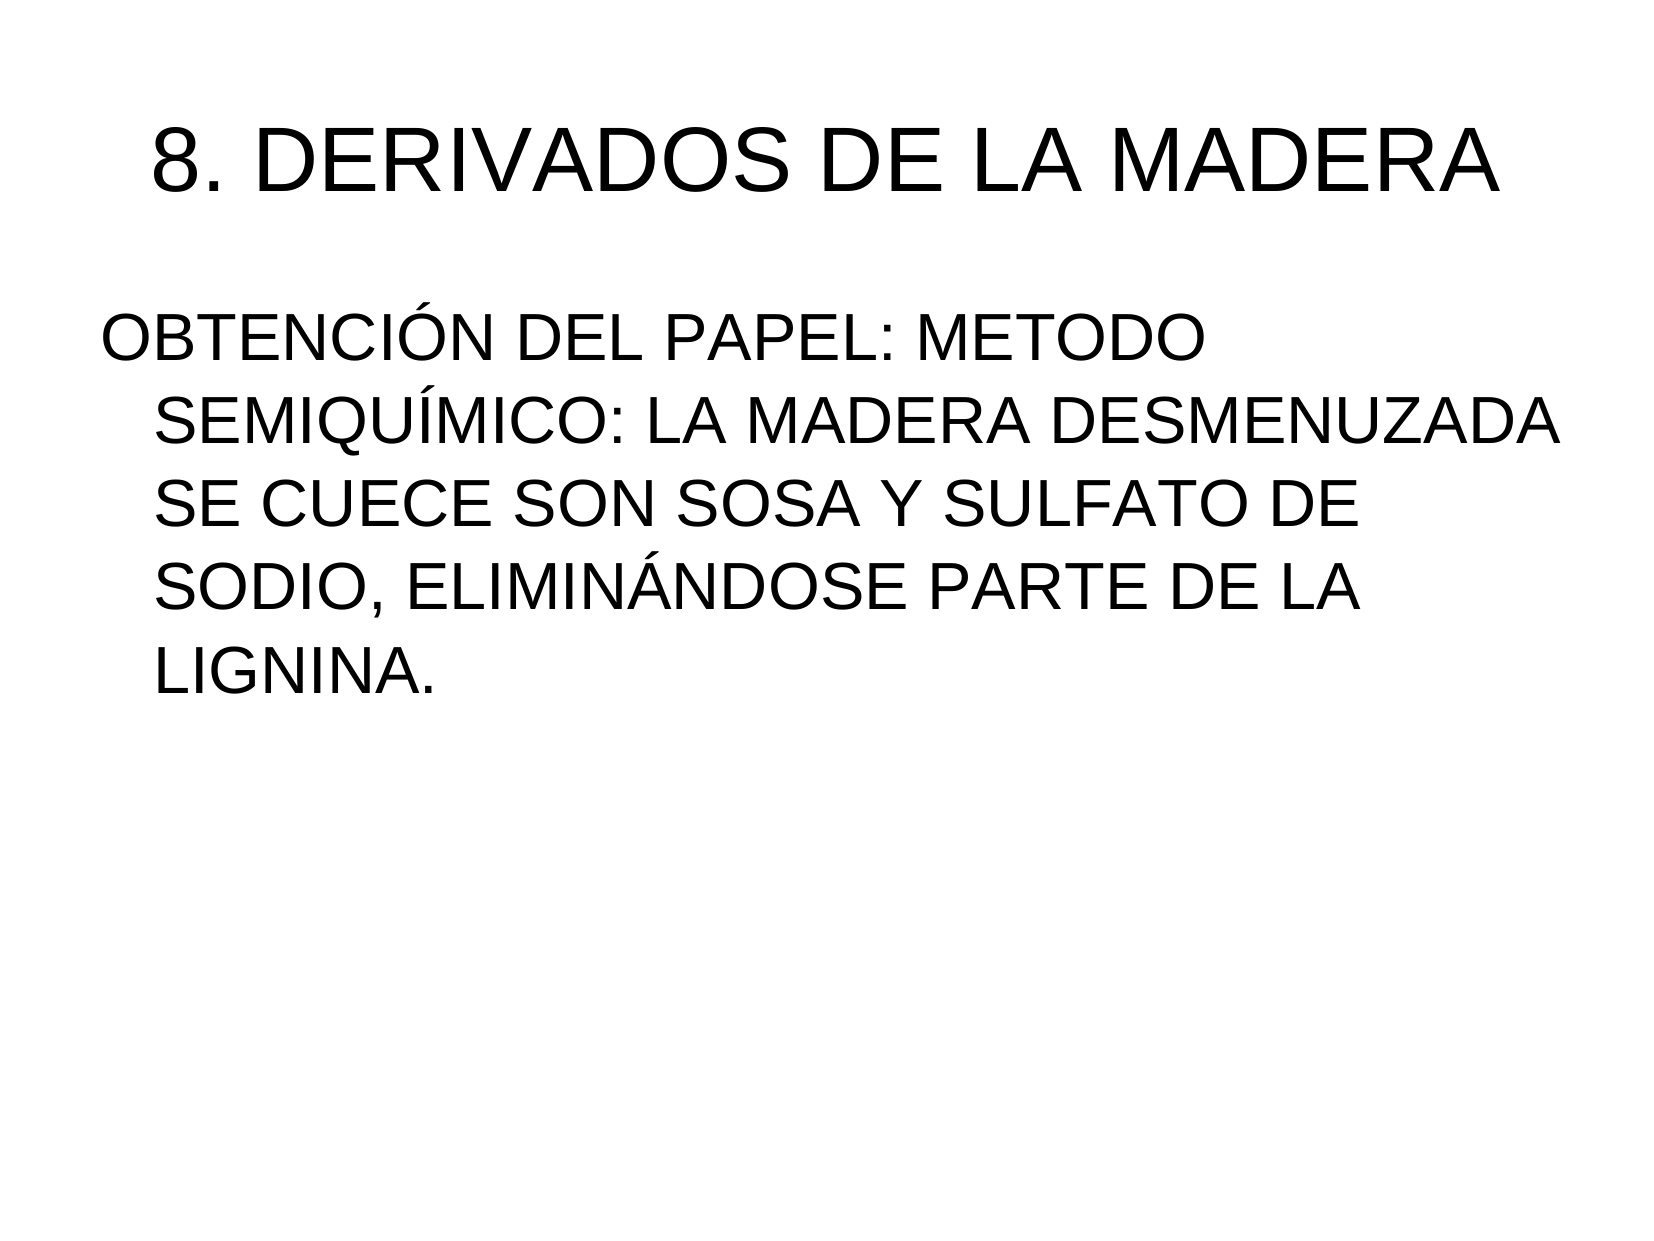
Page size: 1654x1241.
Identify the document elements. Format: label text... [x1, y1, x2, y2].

title 8. DERIVADOS DE LA MADERA [82, 56, 1571, 249]
list OBTENCIÓN DEL PAPEL: METODO SEMIQUÍMICO: LA MADERA DESMENUZADA SE CUECE SON SOSA Y SULFATO DE SODIO, ELIMINÁNDOSE PARTE DE LA LIGNINA. [82, 290, 1571, 1109]
